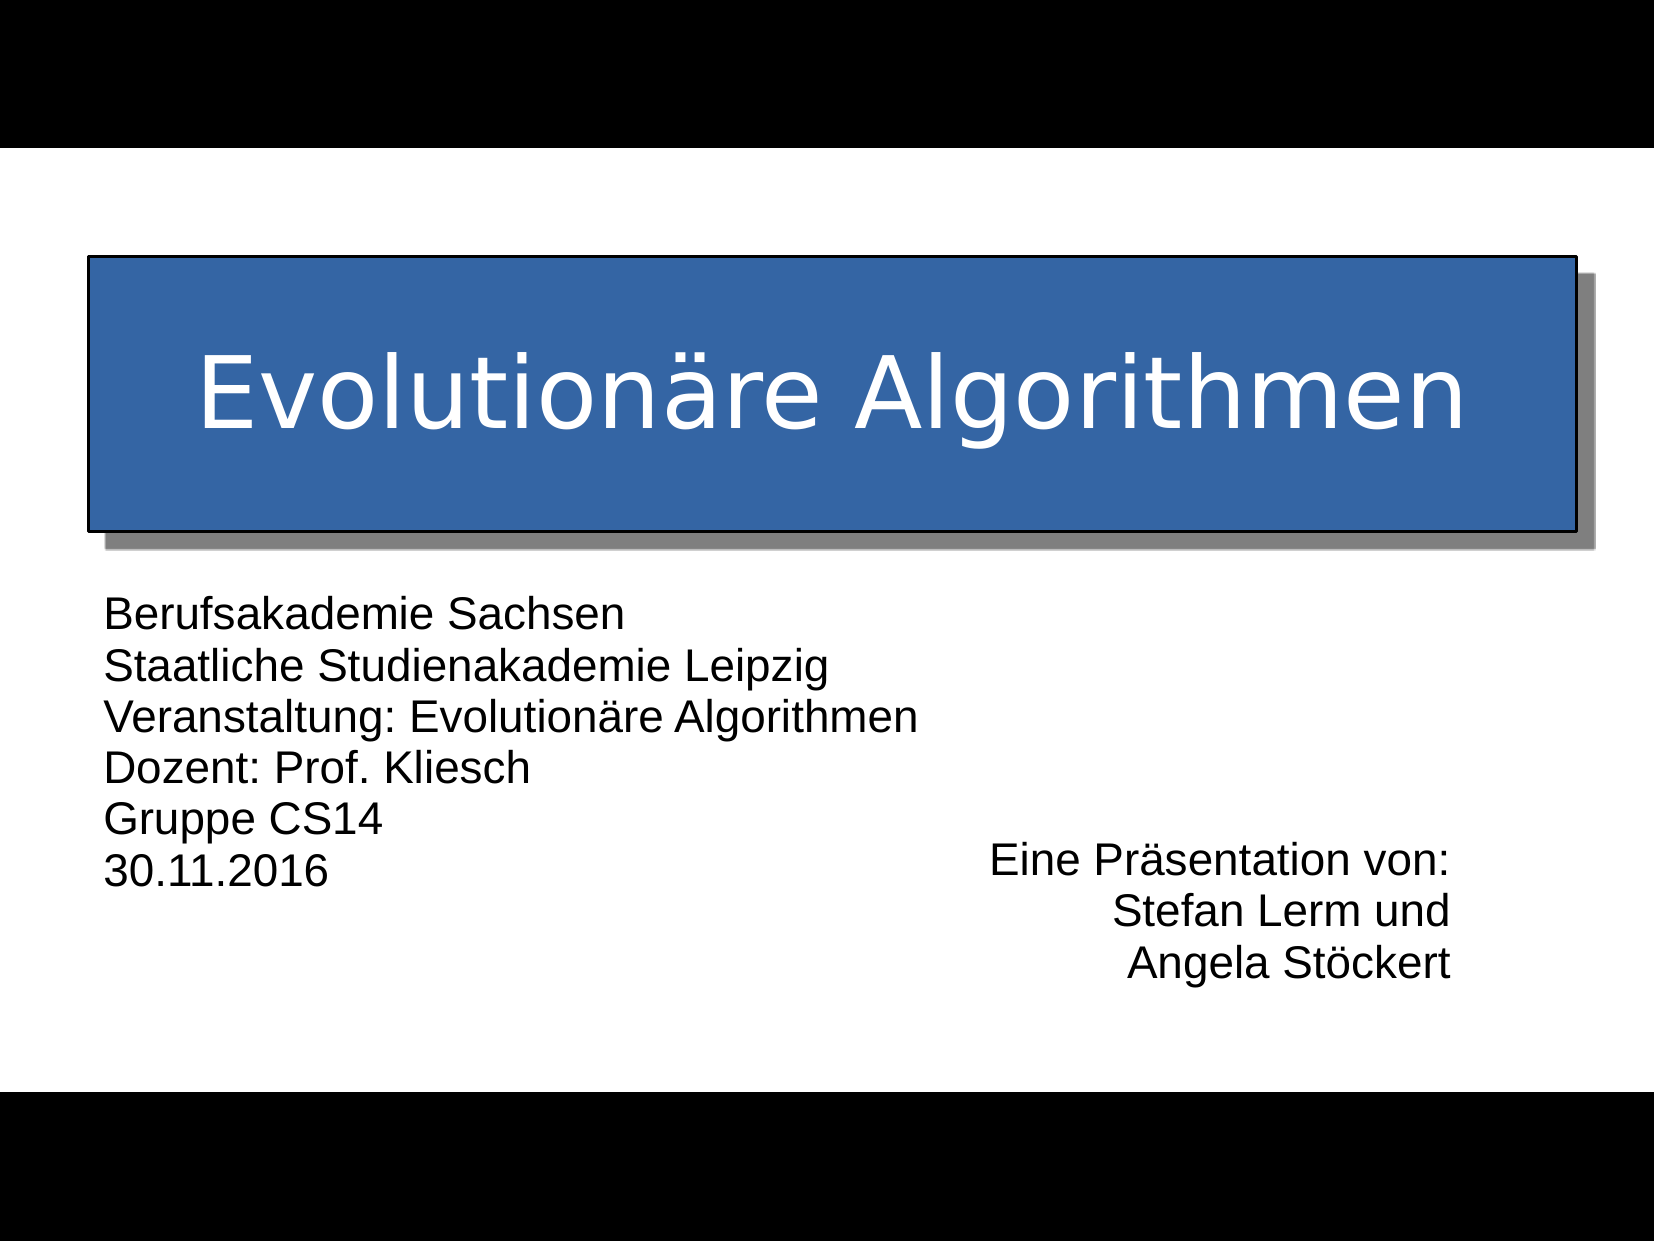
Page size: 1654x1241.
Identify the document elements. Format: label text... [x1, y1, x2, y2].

text_box Eine Präsentation von: Stefan Lerm und Angela Stöckert [974, 826, 1565, 1046]
text_box [0, 1092, 1654, 1241]
title Evolutionäre Algorithmen [88, 256, 1577, 532]
text_box Berufsakademie Sachsen Staatliche Studienakademie Leipzig Veranstaltung: Evolutionäre Algorithmen Dozent: Prof. Kliesch Gruppe CS14 30.11.2016 [88, 580, 975, 1004]
text_box [0, 0, 1654, 148]
